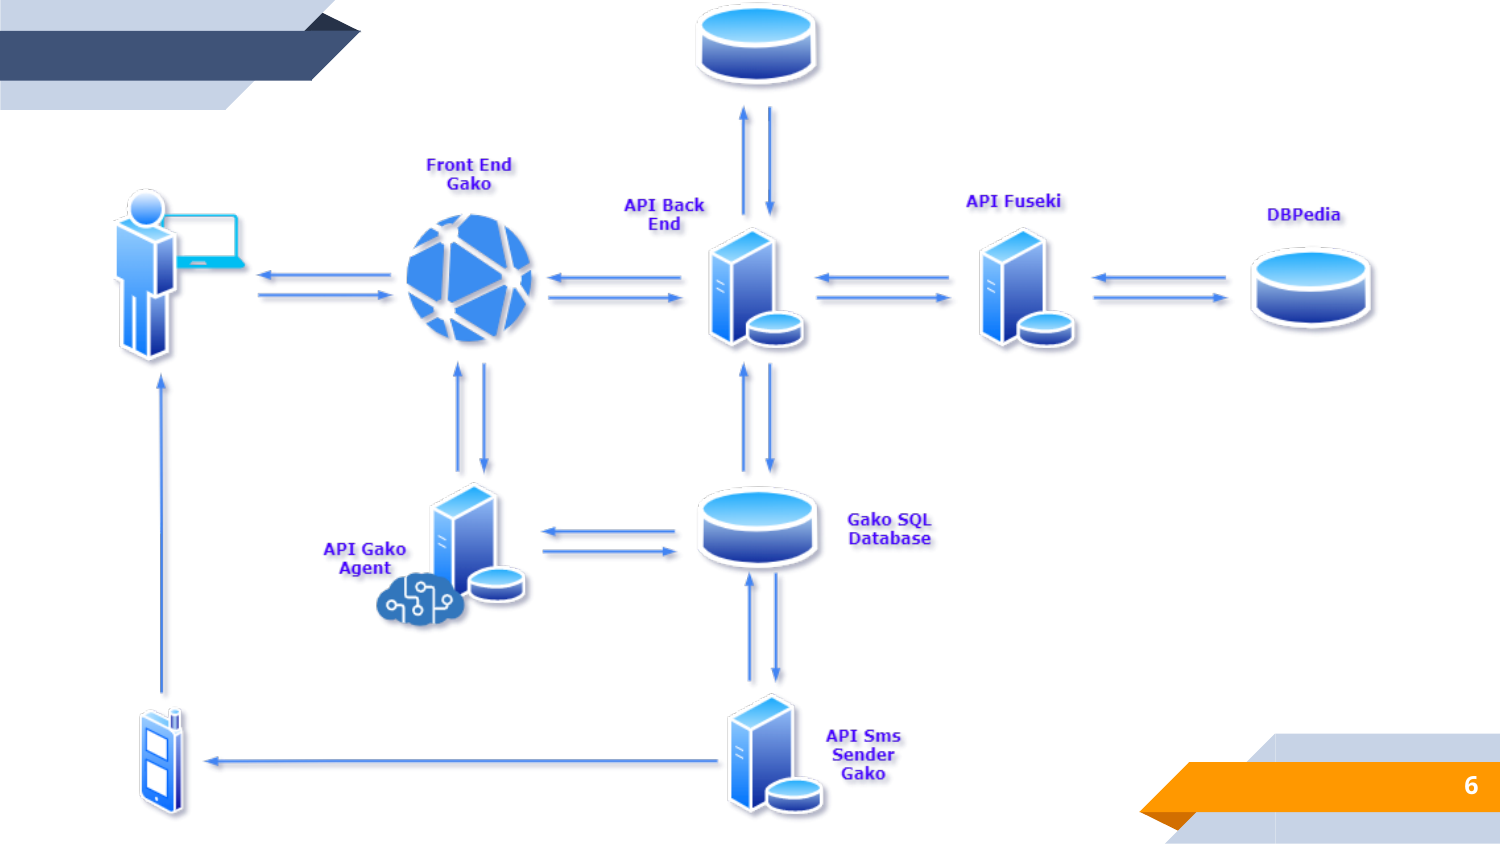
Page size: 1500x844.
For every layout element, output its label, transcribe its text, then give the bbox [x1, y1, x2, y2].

picture [113, 0, 1387, 832]
slide_number <numéro> [1387, 760, 1494, 813]
